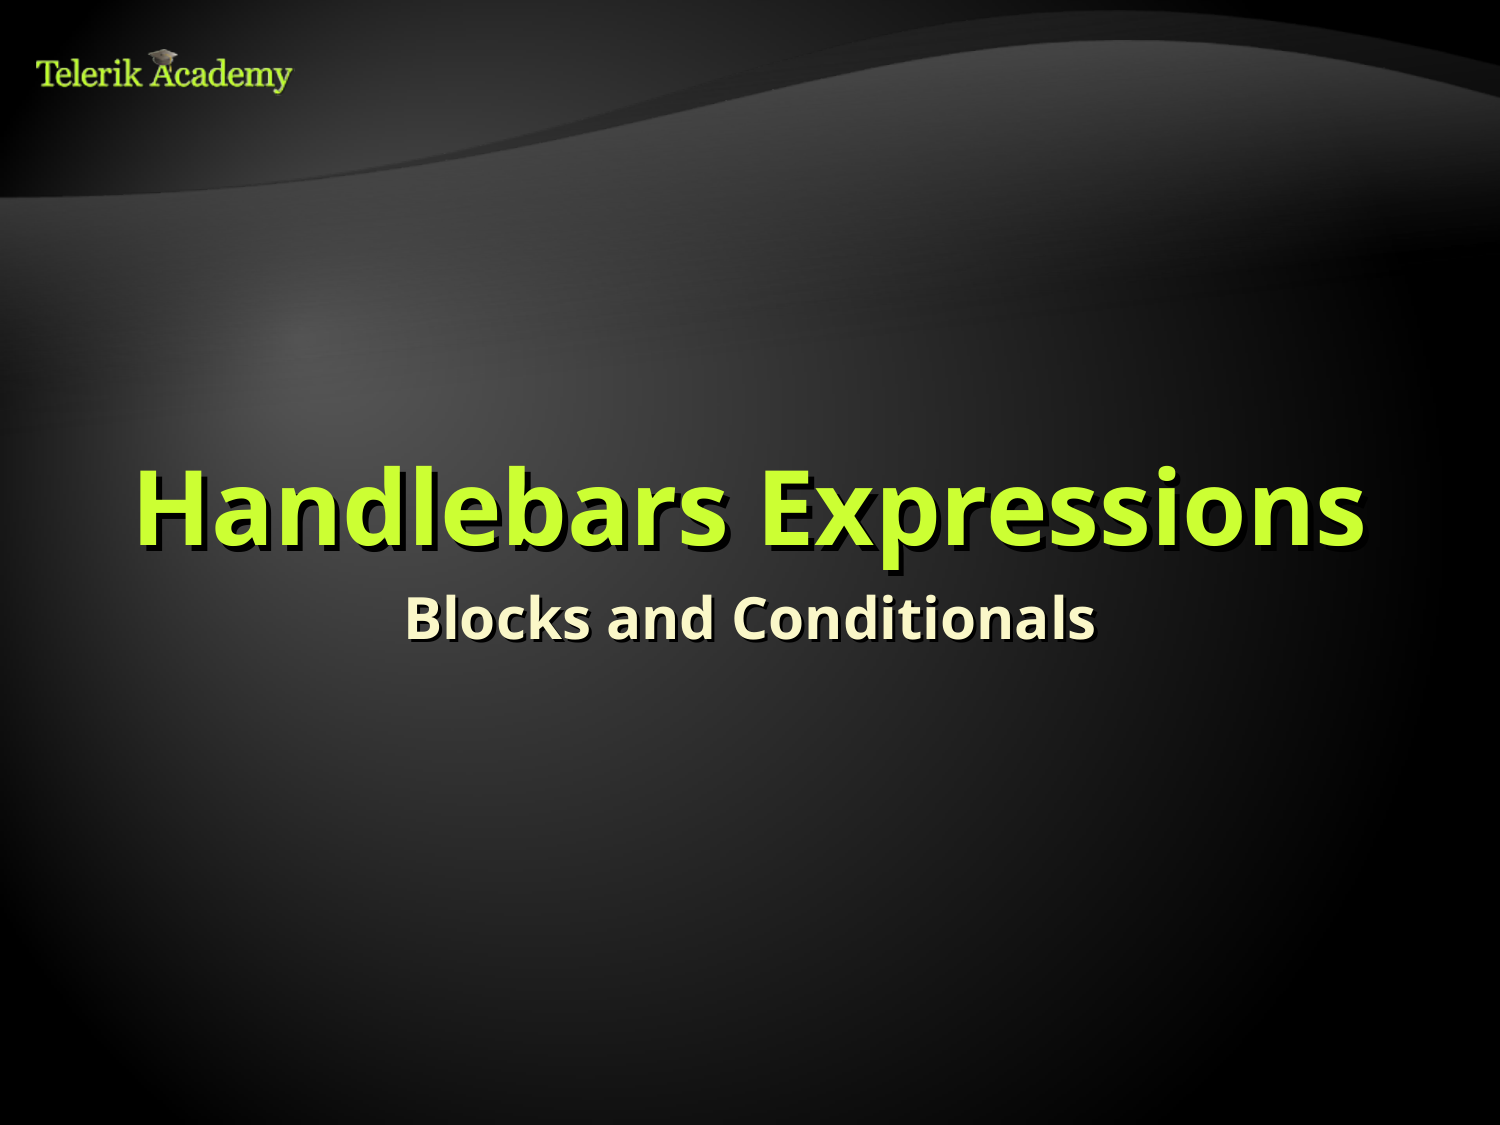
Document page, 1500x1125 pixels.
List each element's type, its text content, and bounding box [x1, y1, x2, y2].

subtitle Blocks and Conditionals [99, 569, 1400, 663]
title Handlebars Expressions [99, 450, 1400, 563]
